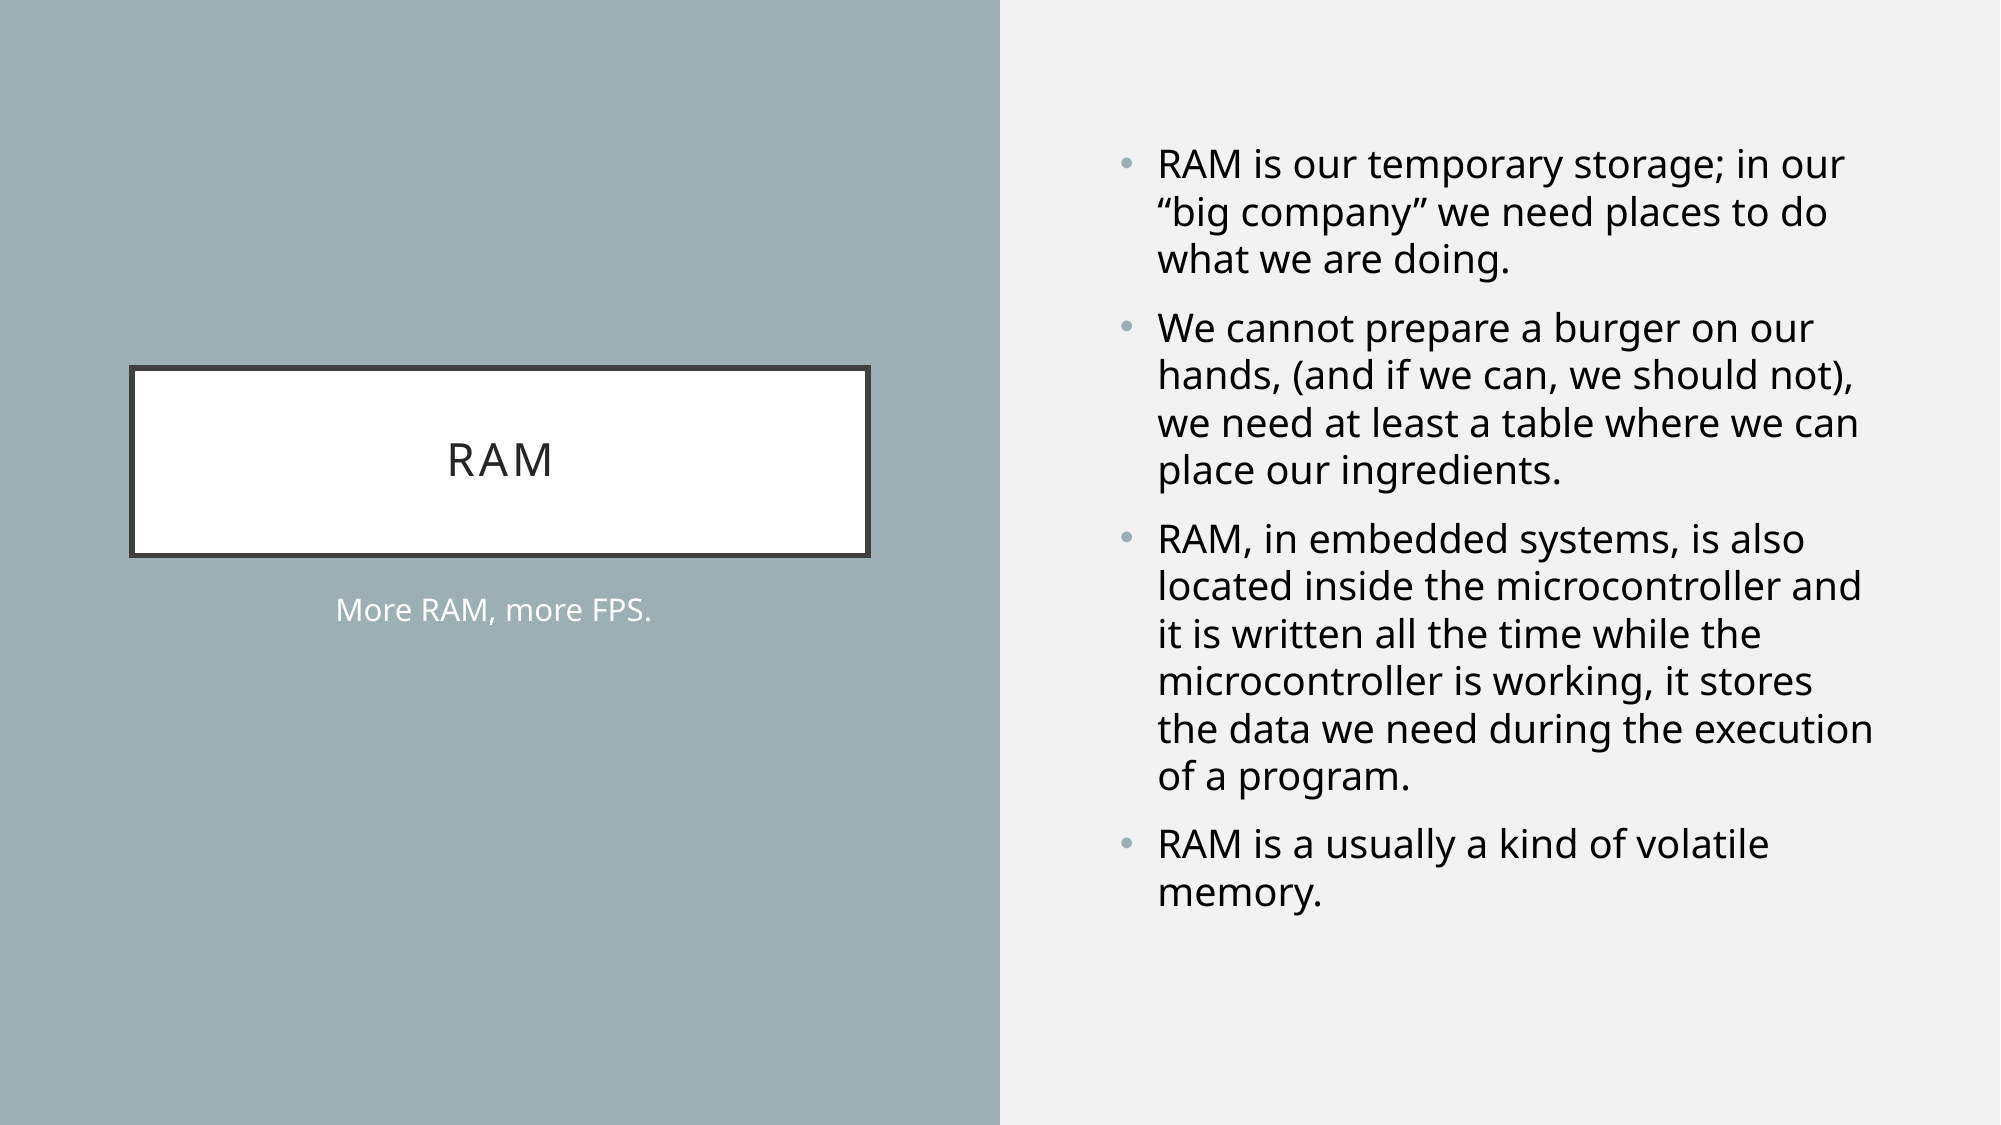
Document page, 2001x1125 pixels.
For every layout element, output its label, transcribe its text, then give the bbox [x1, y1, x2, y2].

title RAM [131, 368, 868, 556]
list More RAM, more FPS. [183, 582, 806, 943]
list RAM is our temporary storage; in our “big company” we need places to do what we are doing. We cannot prepare a burger on our hands, (and if we can, we should not), we need at least a table where we can place our ingredients. RAM, in embedded systems, is also located inside the microcontroller and it is written all the time while the microcontroller is working, it stores the data we need during the execution of a program. RAM is a usually a kind of volatile memory. [1104, 131, 1895, 993]
